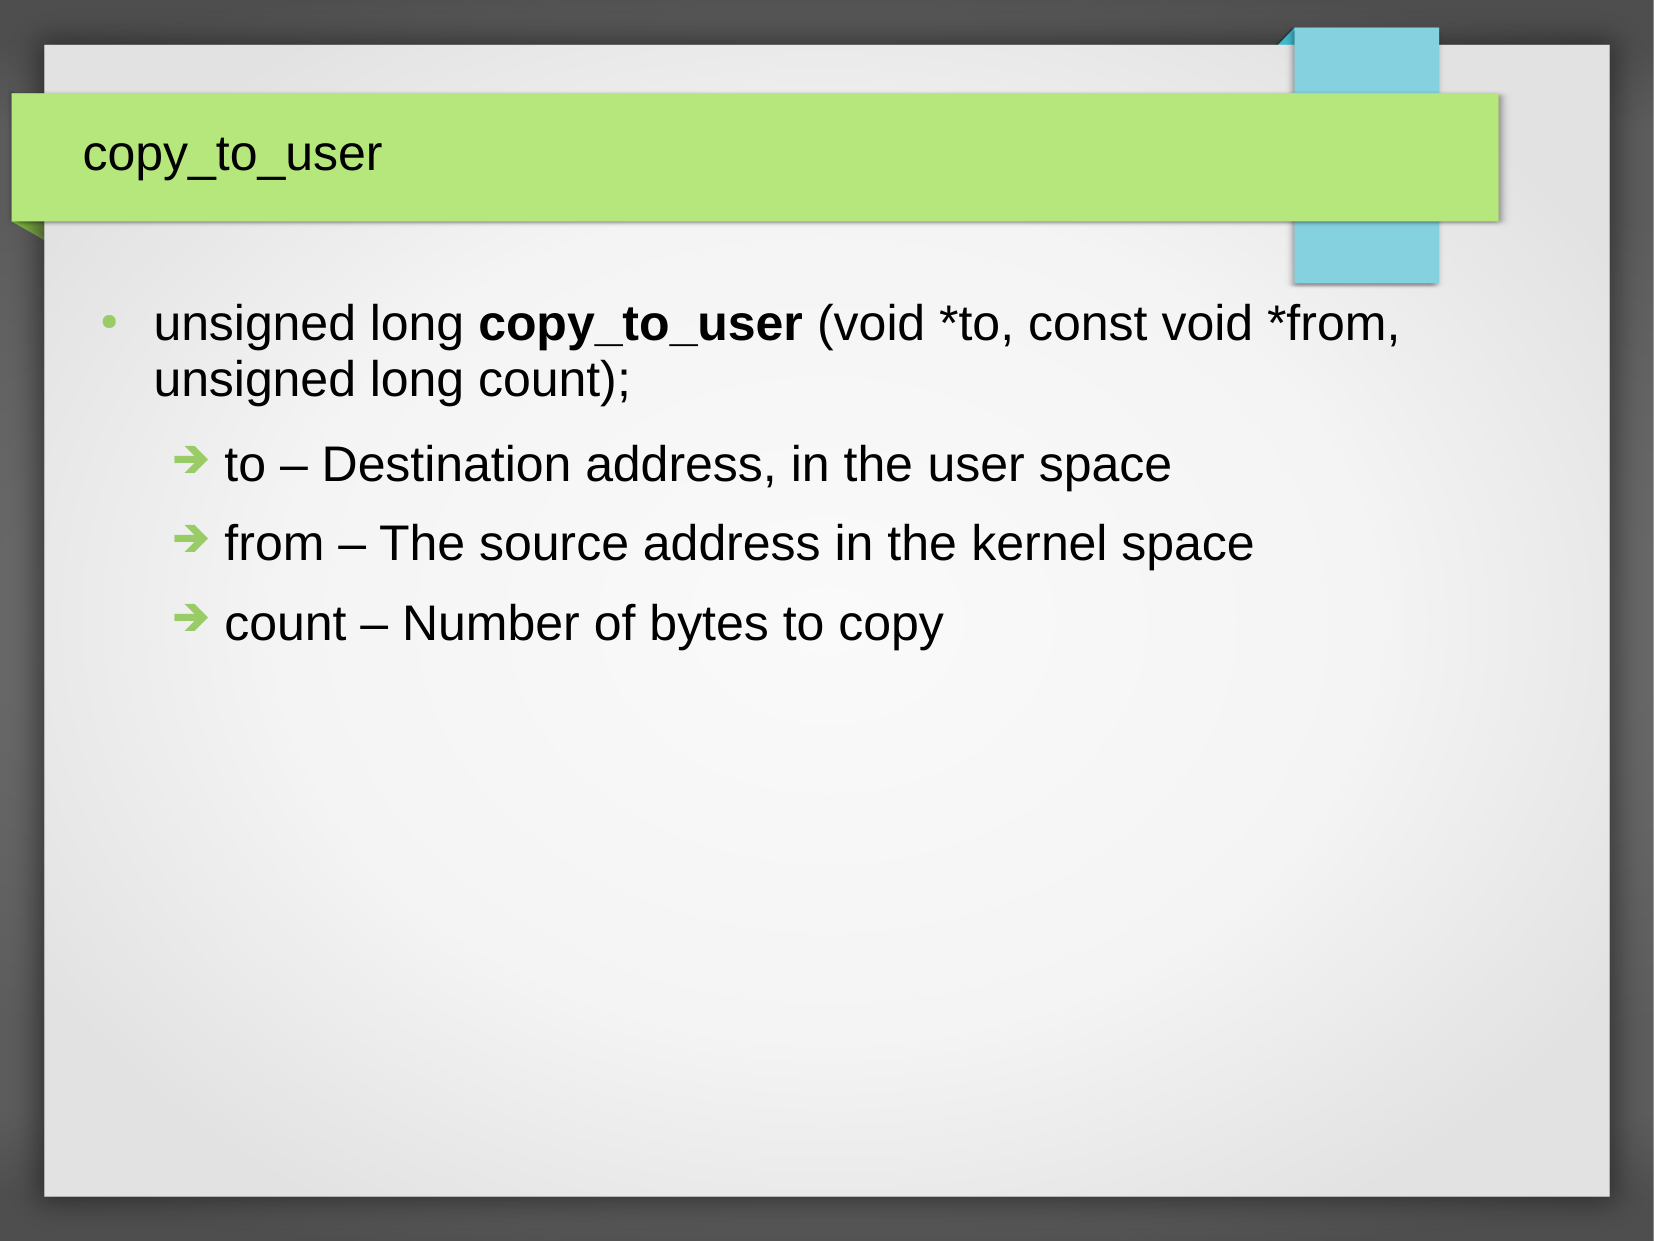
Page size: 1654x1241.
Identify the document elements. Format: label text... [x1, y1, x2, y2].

picture [0, 0, 1654, 1241]
title copy_to_user [82, 94, 1264, 213]
list unsigned long copy_to_user (void *to, const void *from, unsigned long count); to – Destination address, in the user space from – The source address in the kernel space count – Number of bytes to copy [82, 295, 1571, 1015]
